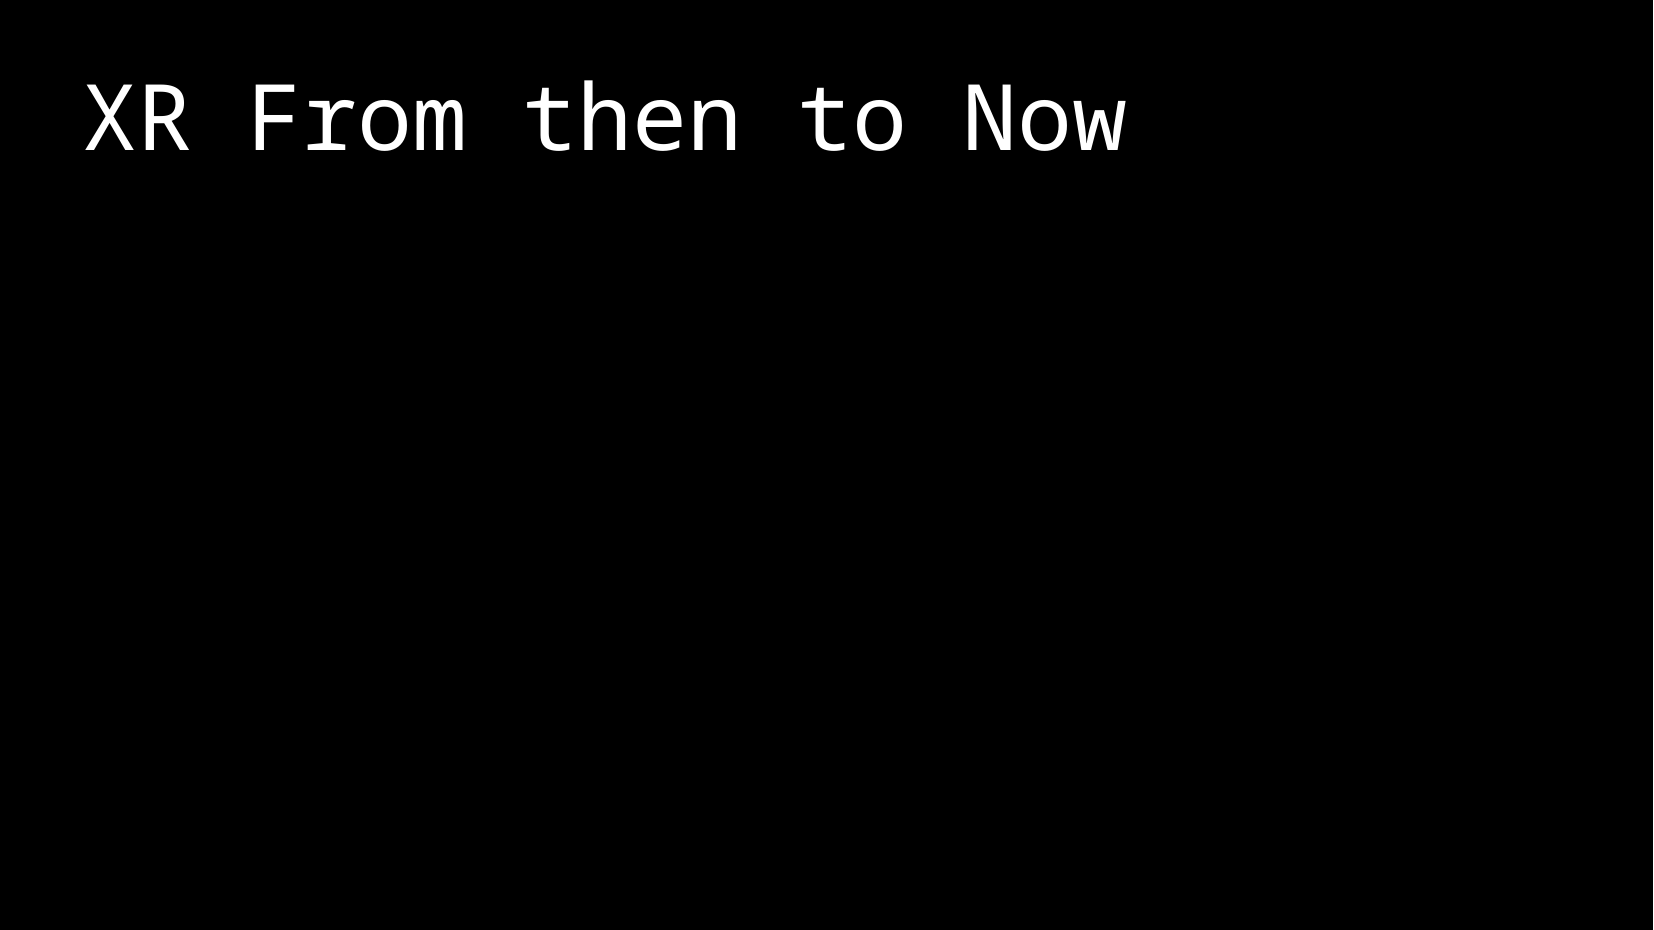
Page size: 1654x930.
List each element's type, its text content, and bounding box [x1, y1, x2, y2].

title XR From then to Now [82, 37, 1571, 193]
